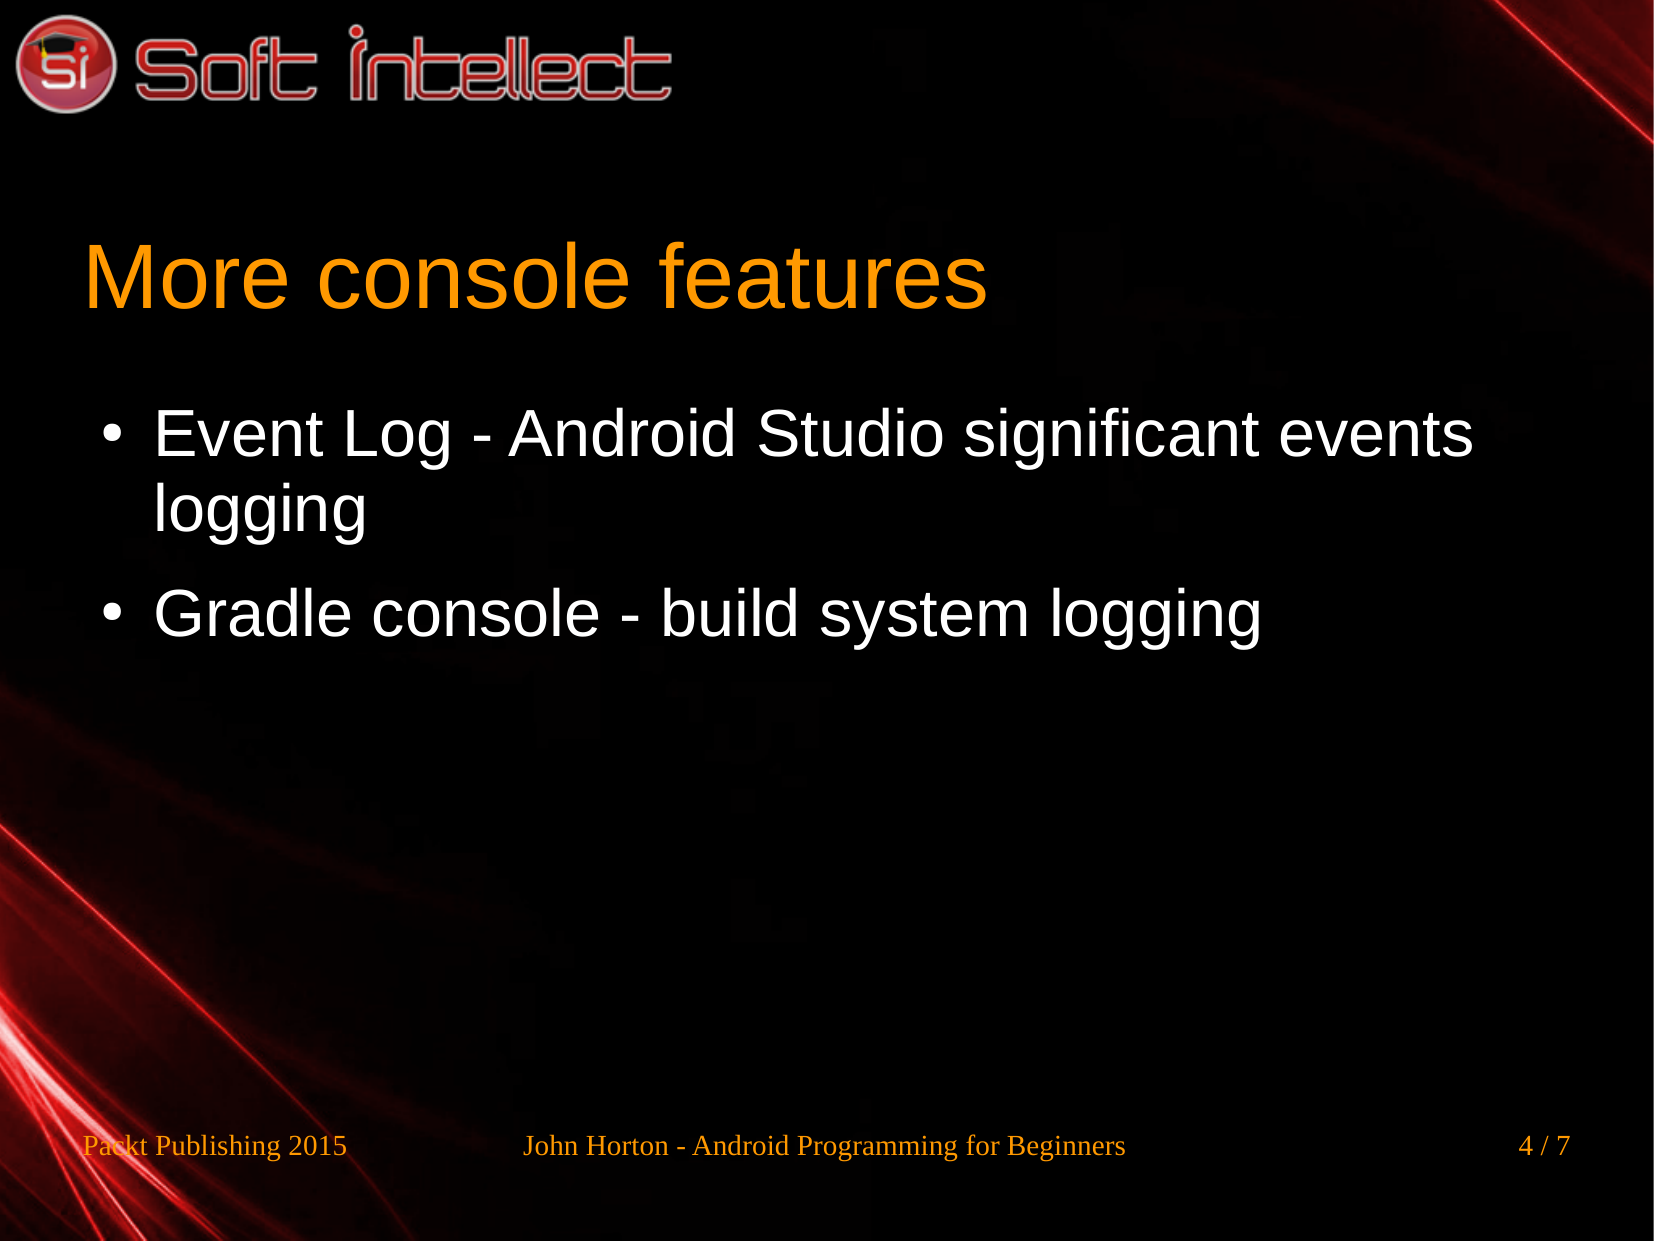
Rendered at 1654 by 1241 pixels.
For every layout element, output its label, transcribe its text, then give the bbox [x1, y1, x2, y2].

list Event Log - Android Studio significant events logging Gradle console - build system logging [82, 396, 1571, 1116]
title More console features [82, 173, 1571, 381]
picture [0, 0, 1654, 1241]
